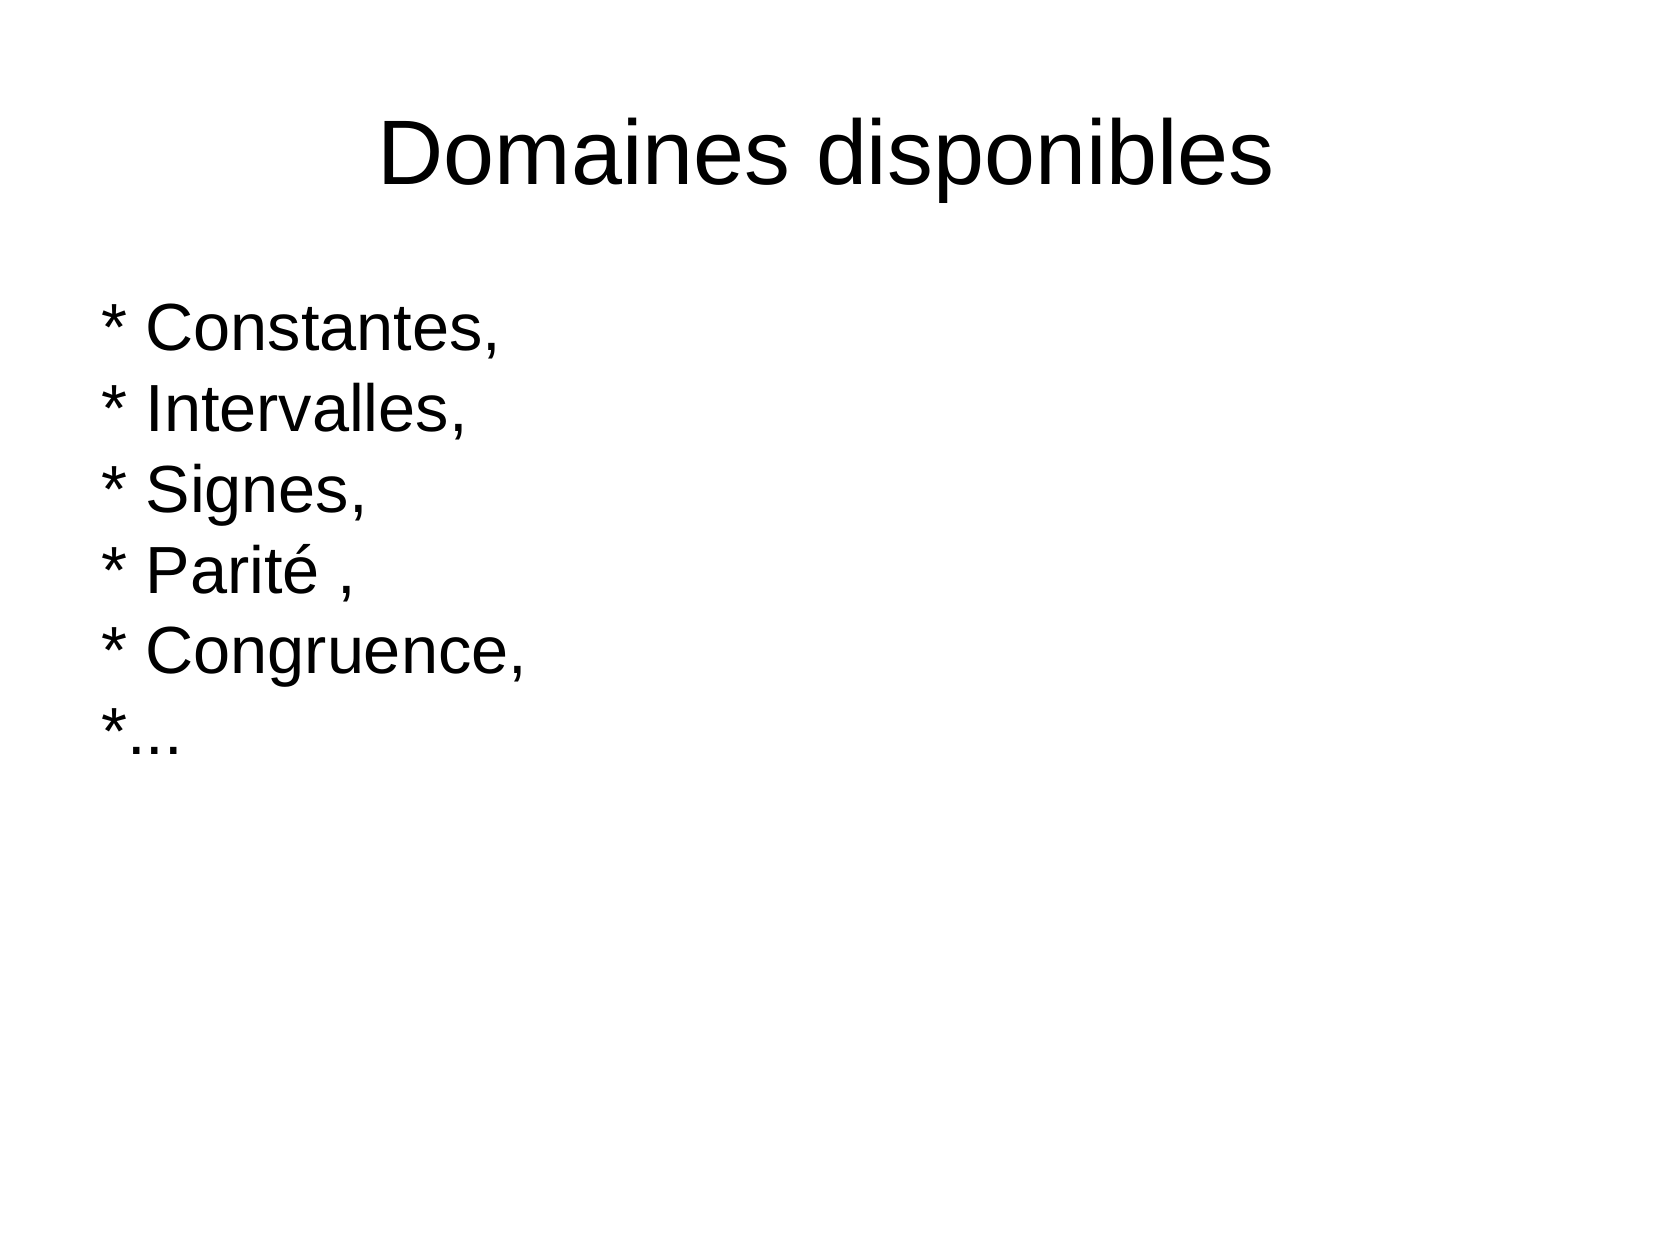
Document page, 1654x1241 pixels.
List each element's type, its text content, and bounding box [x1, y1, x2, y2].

title Domaines disponibles [82, 49, 1571, 257]
subtitle * Constantes, * Intervalles, * Signes, * Parité , * Congruence, *... [82, 290, 1571, 1010]
